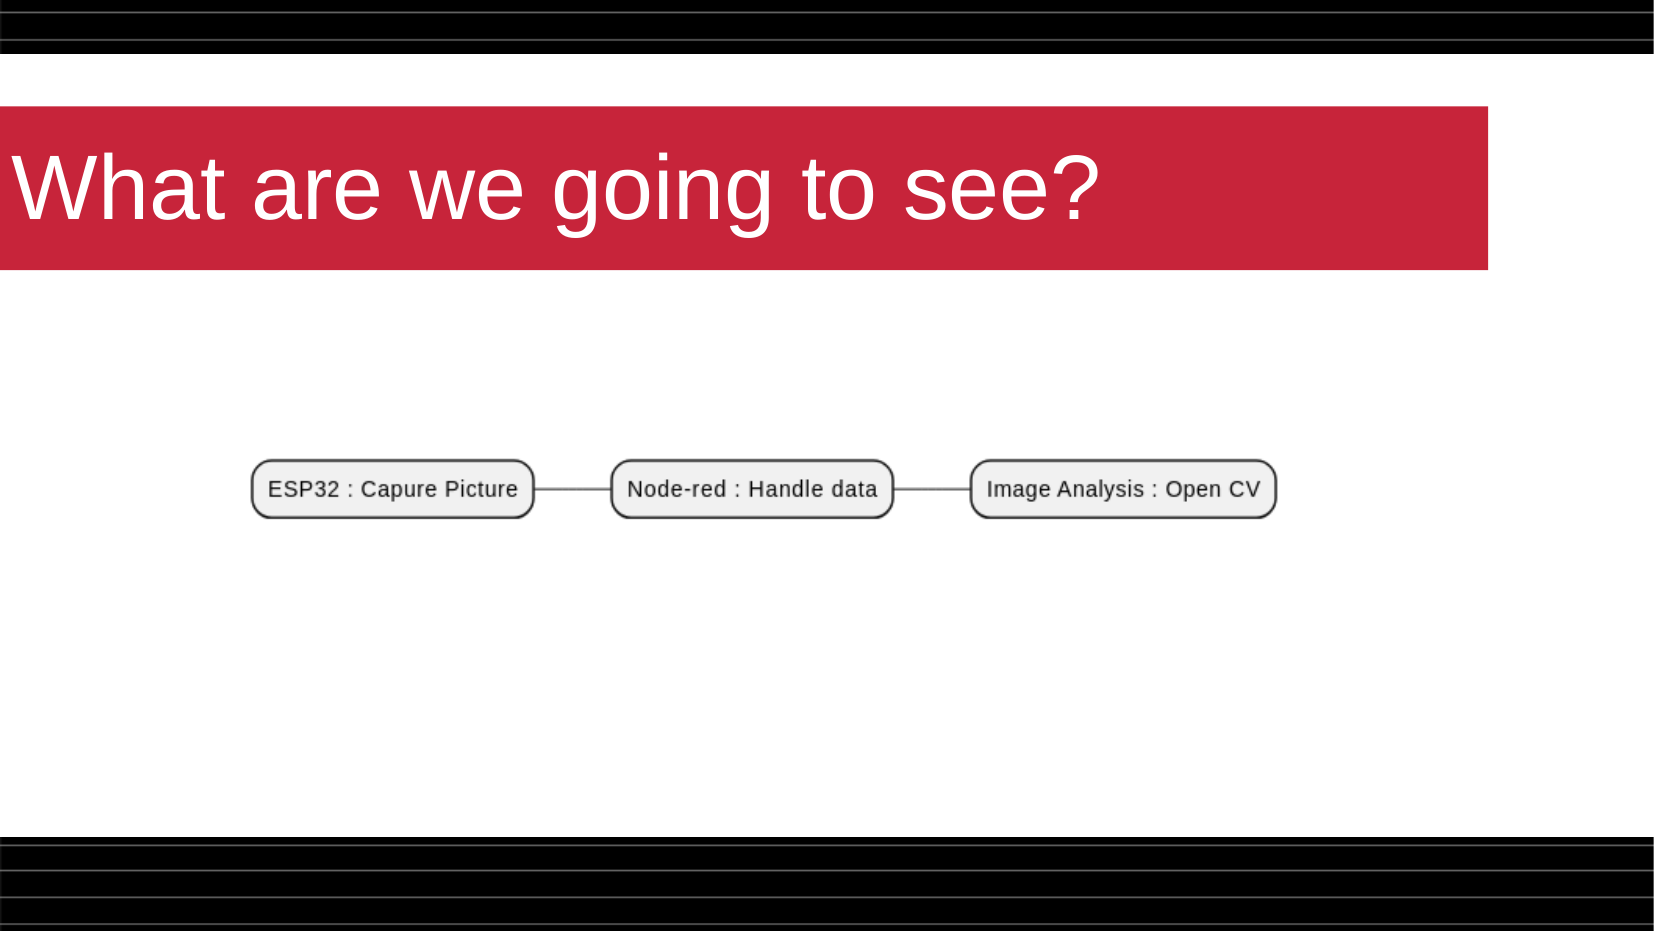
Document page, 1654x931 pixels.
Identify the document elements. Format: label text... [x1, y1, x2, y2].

picture [240, 434, 1287, 546]
picture [0, 0, 1654, 54]
title What are we going to see? [0, 106, 1489, 271]
picture [0, 837, 1654, 931]
